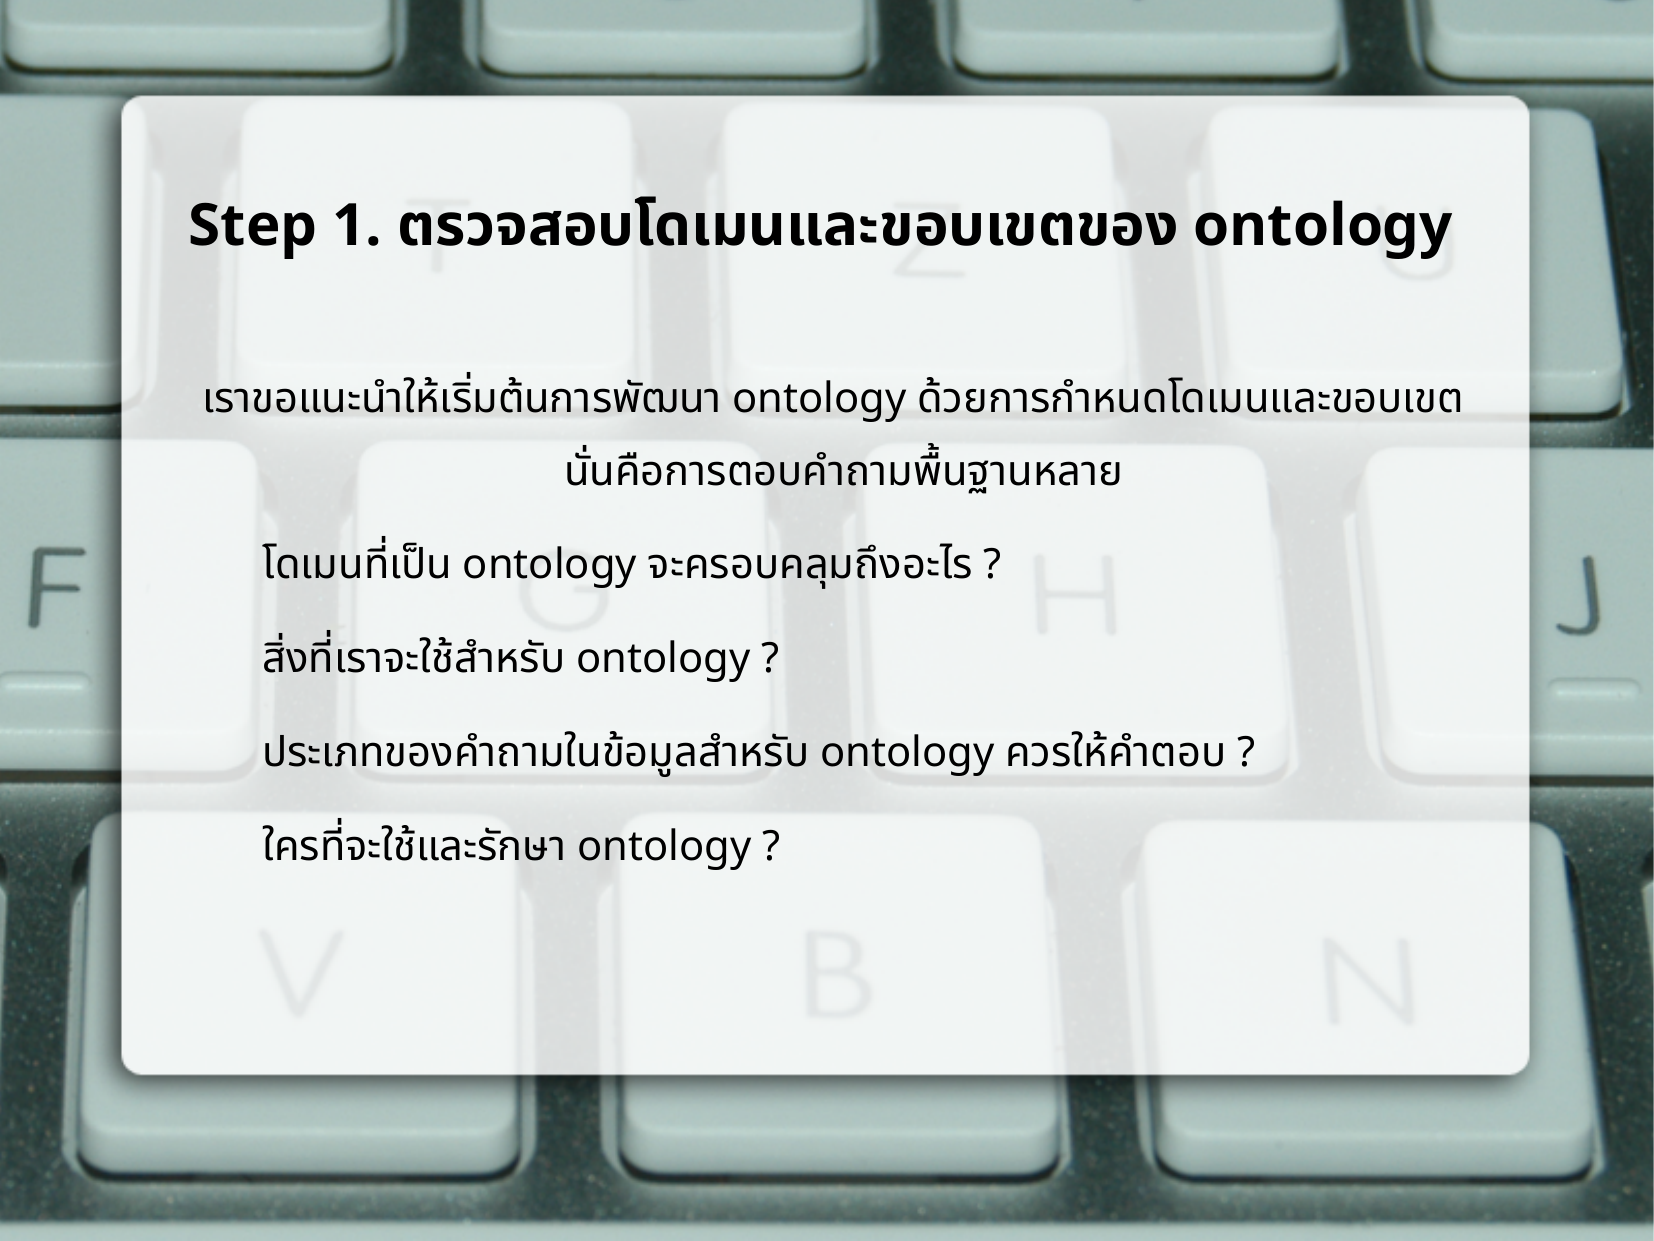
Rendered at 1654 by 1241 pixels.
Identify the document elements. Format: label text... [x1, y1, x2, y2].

picture [0, 0, 1654, 1241]
subtitle เราขอแนะนำให้เริ่มต้นการพัฒนา ontology ด้วยการกำหนดโดเมนและขอบเขต นั่นคือการตอบคำถามพื้นฐานหลาย โดเมนที่เป็น ontology จะครอบคลุมถึงอะไร ? สิ่งที่เราจะใช้สำหรับ ontology ? ประเภทของคำถามในข้อมูลสำหรับ ontology ควรให้คำตอบ ? ใครที่จะใช้และรักษา ontology ? [187, 337, 1501, 901]
title Step 1. ตรวจสอบโดเมนและขอบเขตของ ontology [135, 125, 1506, 318]
